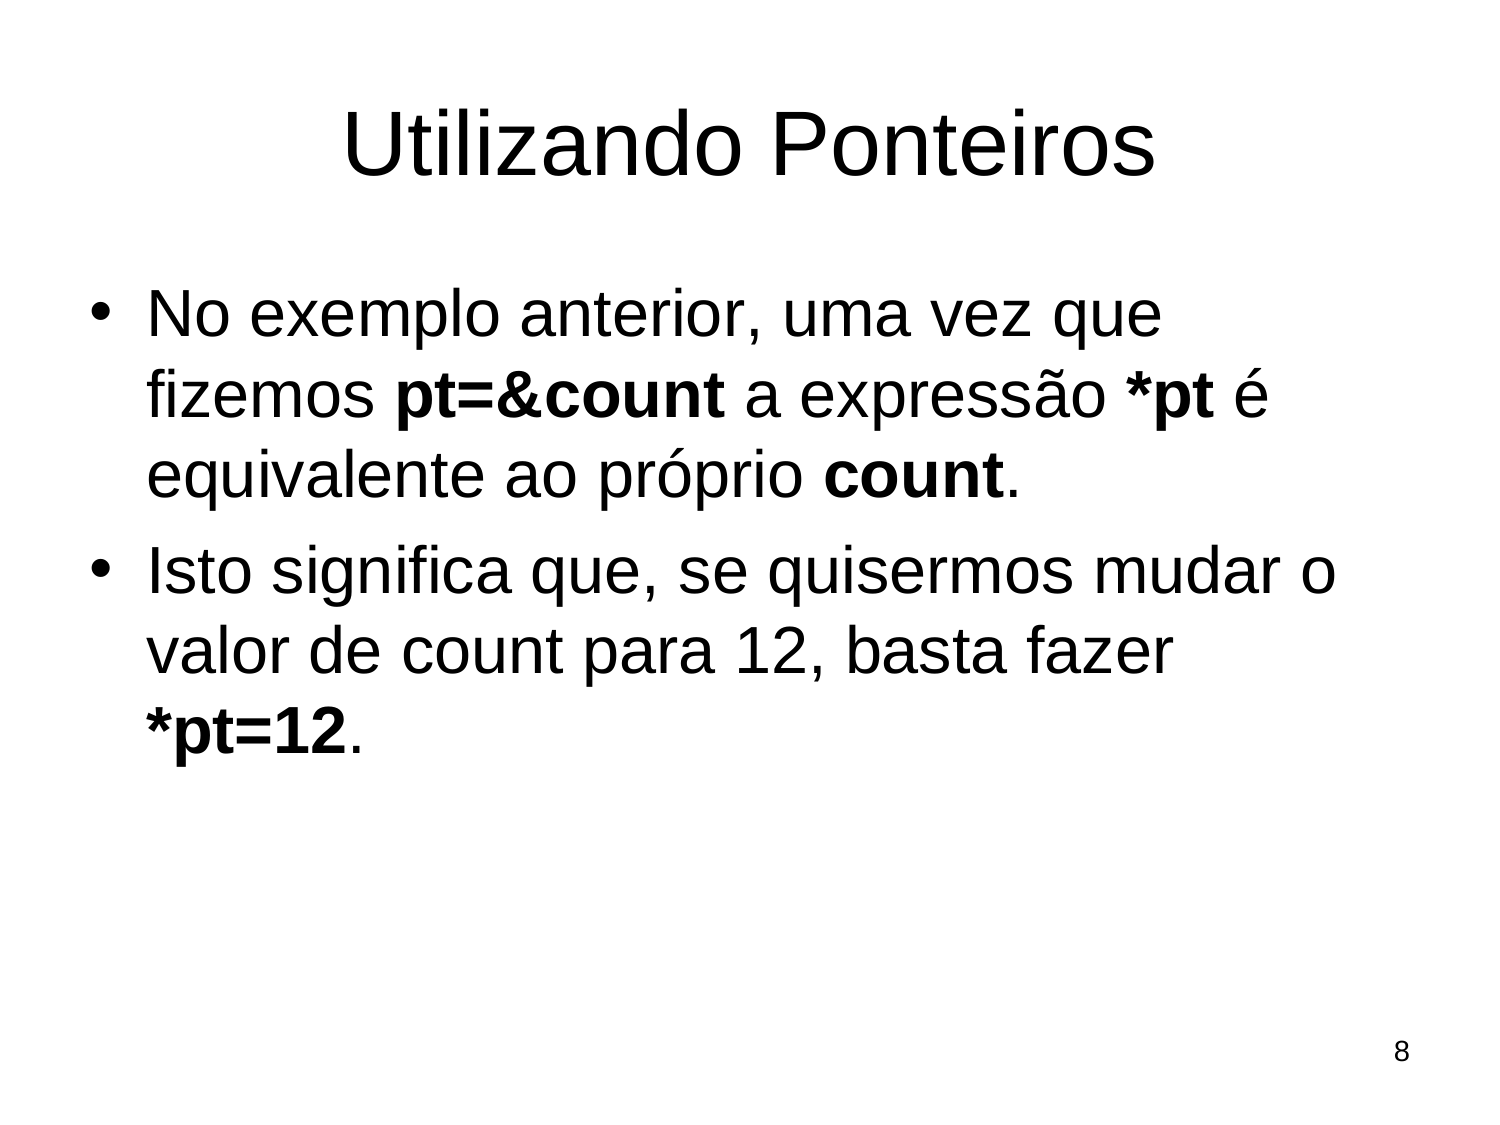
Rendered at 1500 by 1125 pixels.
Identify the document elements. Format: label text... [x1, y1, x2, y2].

title Utilizando Ponteiros [75, 45, 1426, 233]
list No exemplo anterior, uma vez que fizemos pt=&count a expressão *pt é equivalente ao próprio count. Isto significa que, se quisermos mudar o valor de count para 12, basta fazer *pt=12. [75, 262, 1426, 1005]
